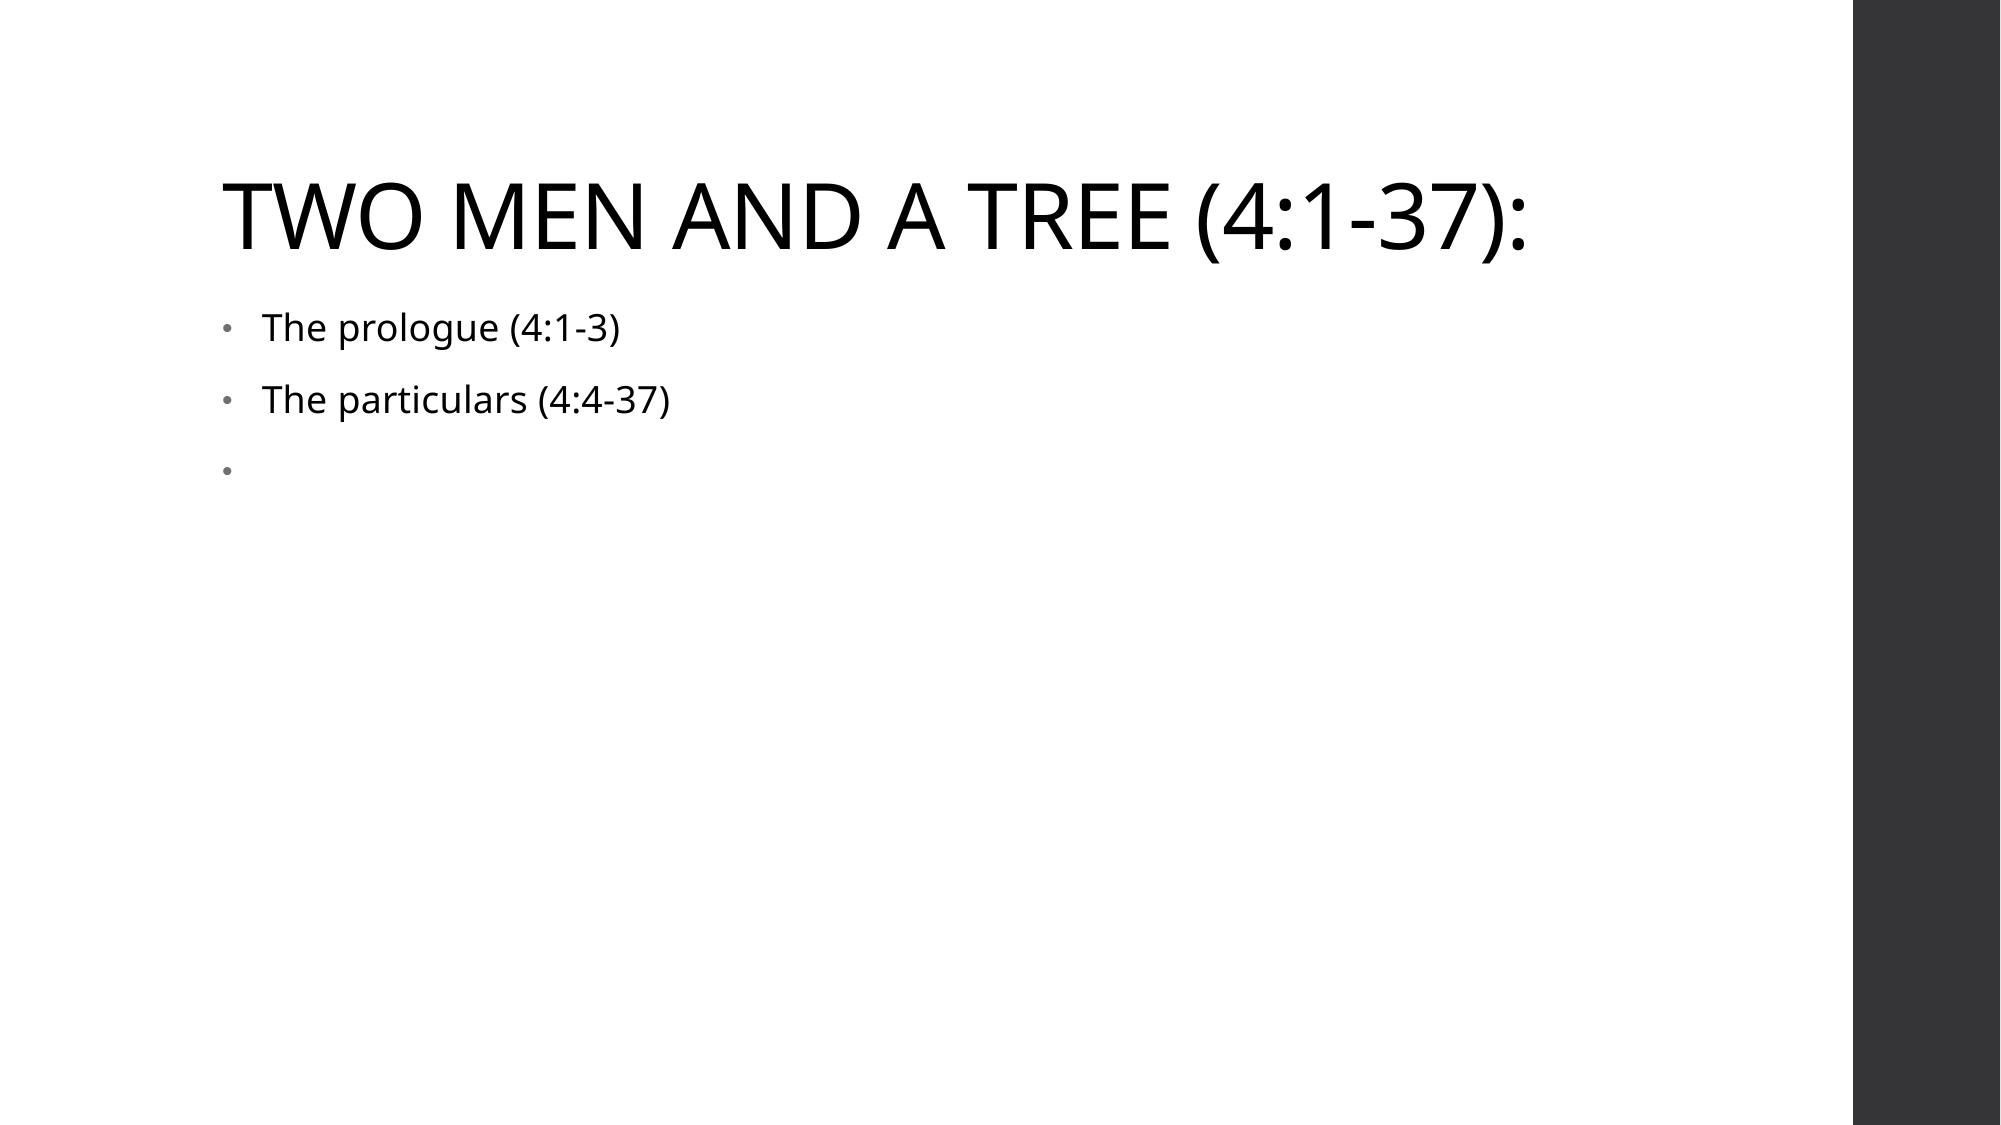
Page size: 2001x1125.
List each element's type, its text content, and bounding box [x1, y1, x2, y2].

title TWO MEN AND A TREE (4:1-37): [206, 60, 1797, 278]
list The prologue (4:1-3) The particulars (4:4-37) [206, 299, 1617, 1014]
